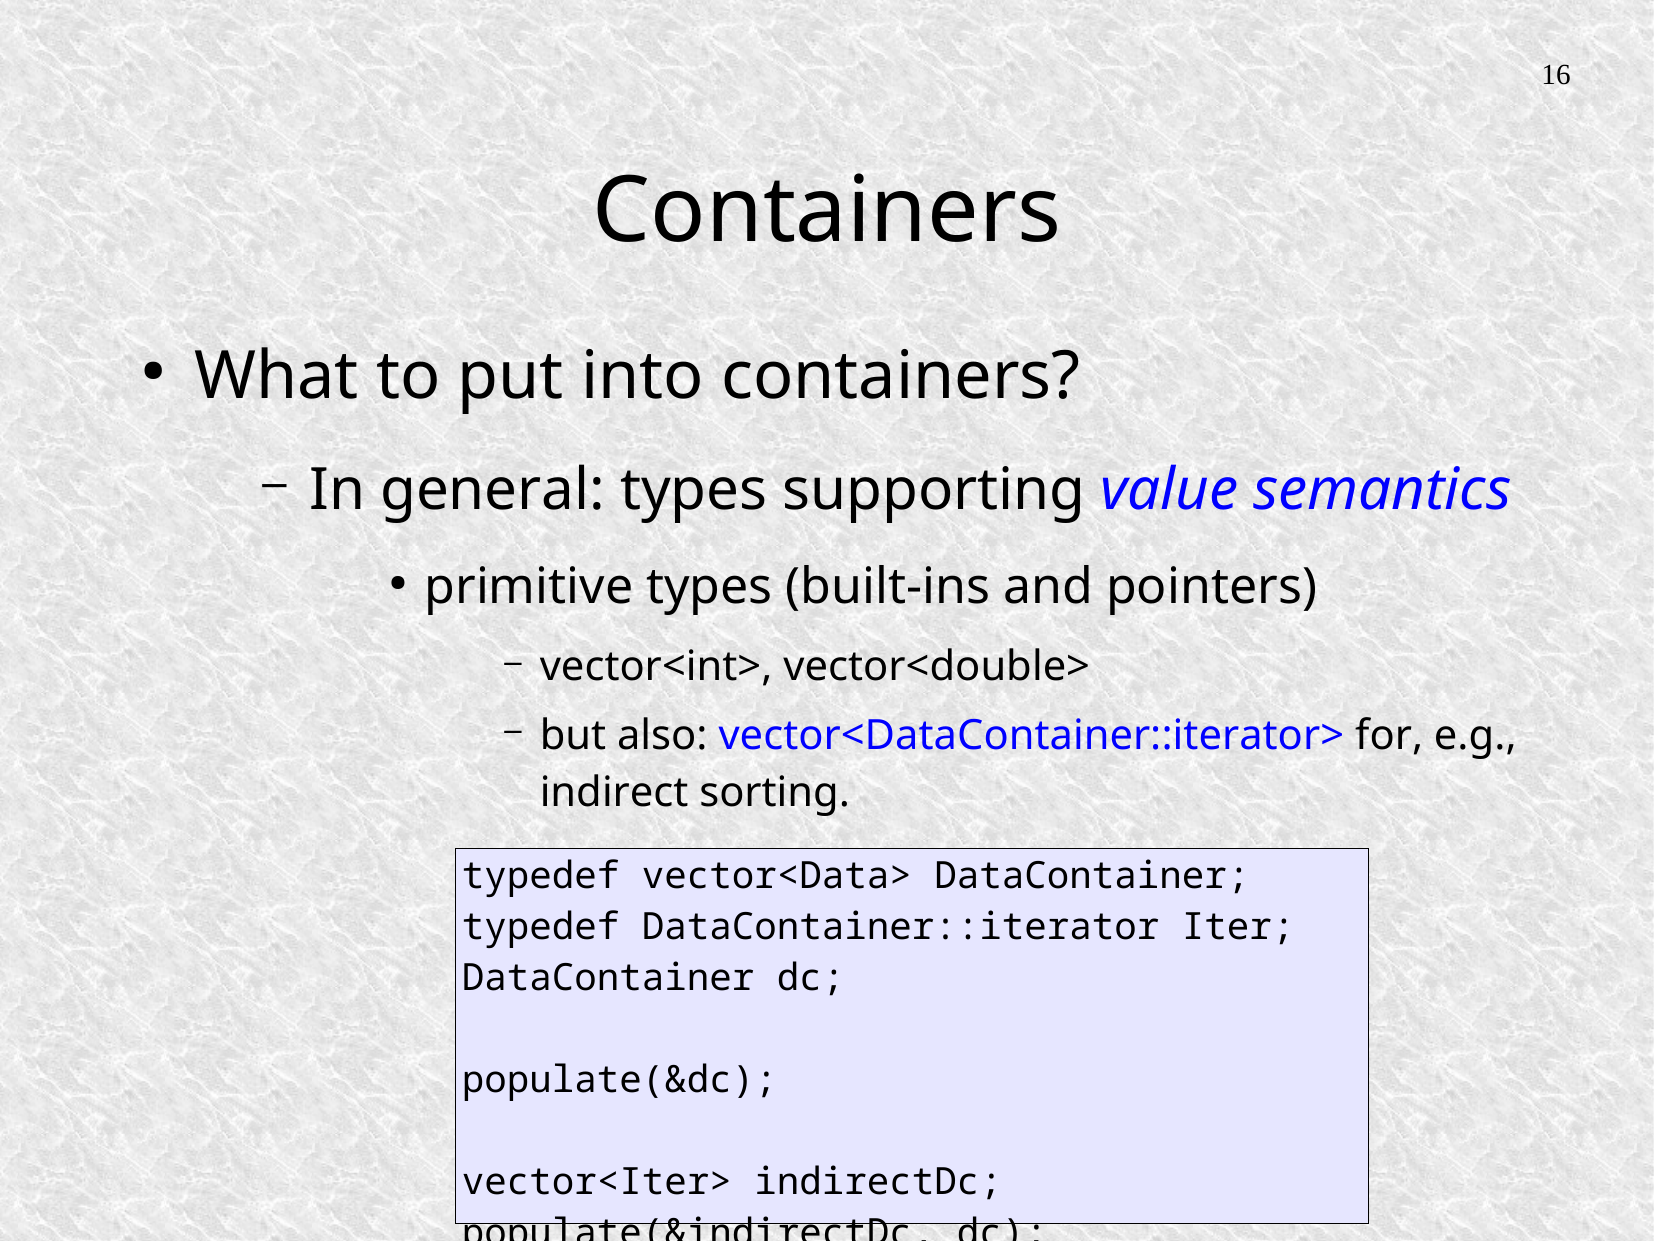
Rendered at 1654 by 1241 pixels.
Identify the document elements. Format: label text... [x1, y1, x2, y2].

title Containers [121, 102, 1534, 311]
text_box [455, 848, 461, 1224]
picture [0, 0, 1654, 1241]
text_box typedef vector<Data> DataContainer; typedef DataContainer::iterator Iter; DataContainer dc; populate(&dc); vector<Iter> indirectDc; populate(&indirectDc, dc); [461, 848, 1295, 1241]
list What to put into containers? In general: types supporting value semantics primitive types (built-ins and pointers) vector<int>, vector<double> but also: vector<DataContainer::iterator> for, e.g., indirect sorting. [123, 326, 1536, 1170]
text_box [1295, 848, 1369, 1224]
